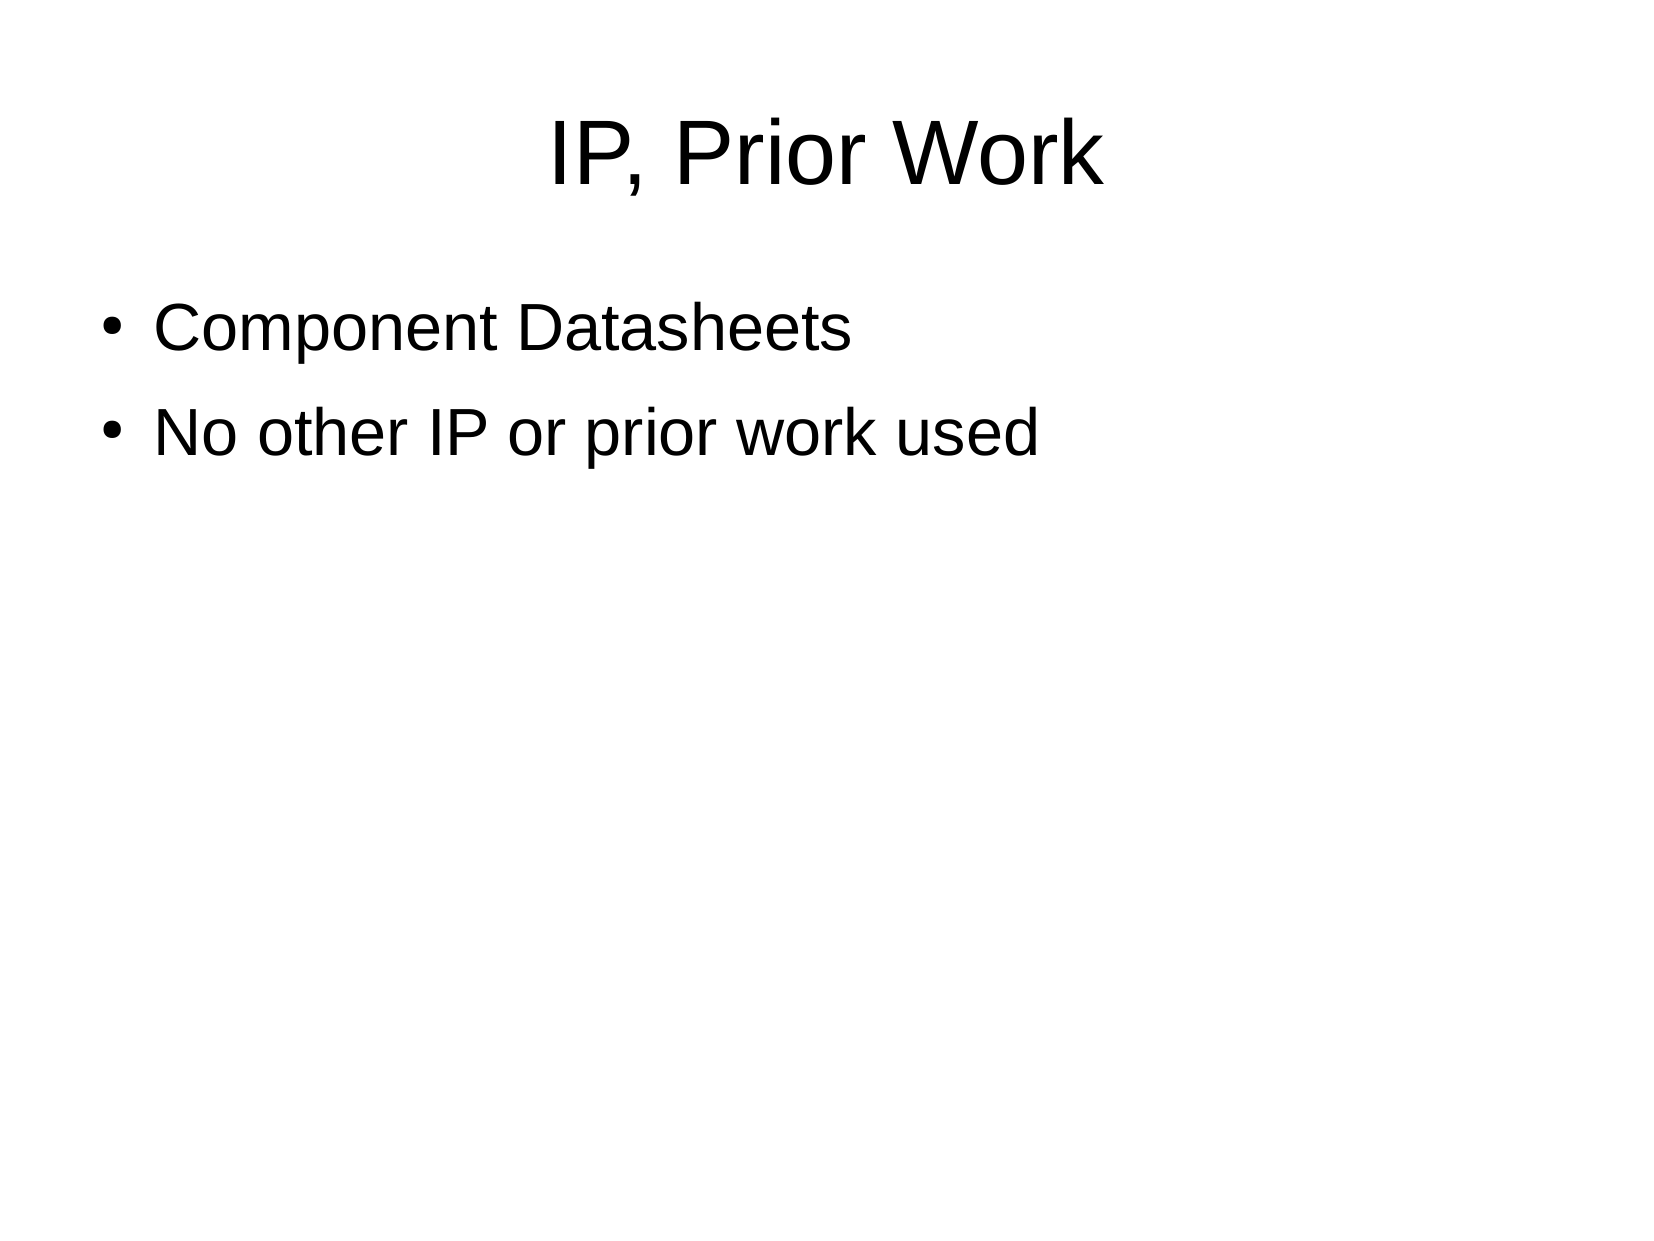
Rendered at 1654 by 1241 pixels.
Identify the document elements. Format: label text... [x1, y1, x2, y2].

title IP, Prior Work [82, 49, 1571, 257]
list Component Datasheets No other IP or prior work used [82, 290, 1538, 1010]
